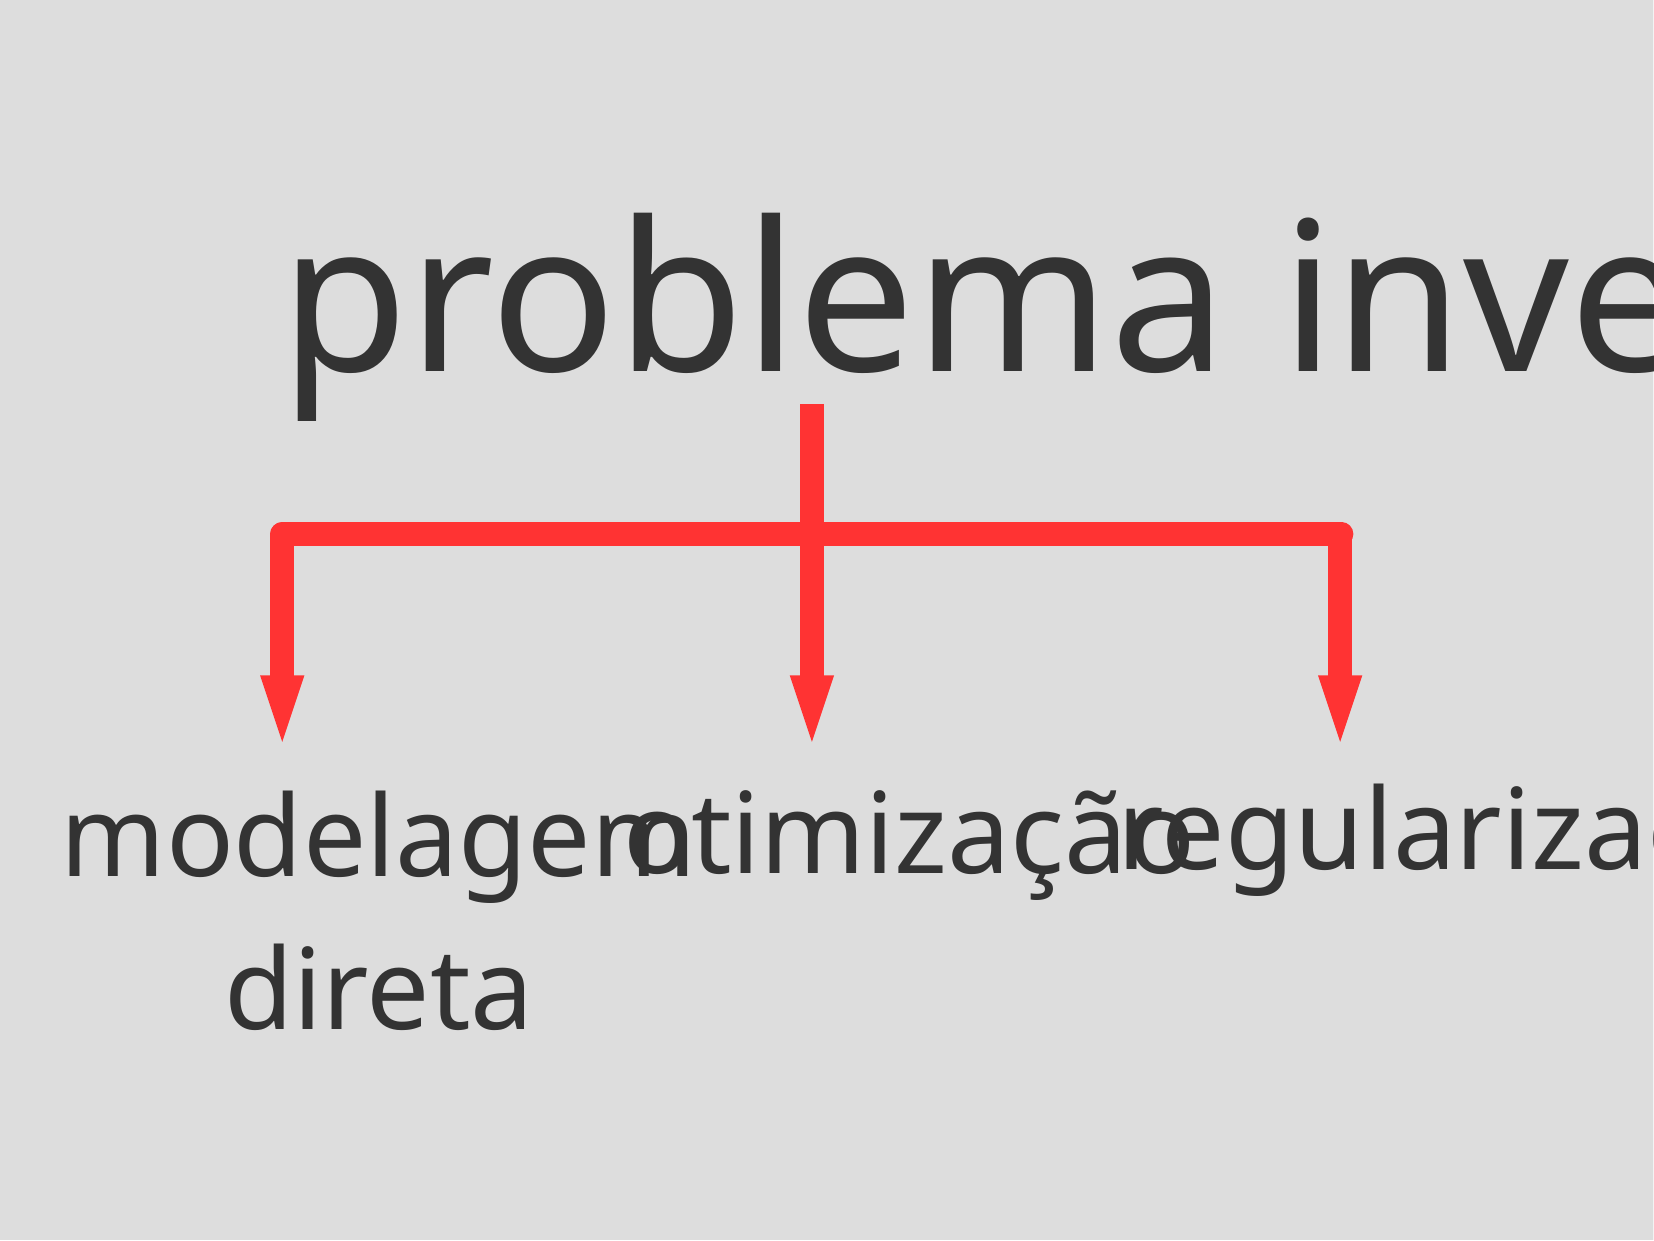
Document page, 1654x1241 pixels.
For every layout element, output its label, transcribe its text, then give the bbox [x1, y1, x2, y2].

text_box otimização [608, 745, 1027, 922]
text_box problema inverso [265, 141, 1379, 424]
text_box regularização [1103, 741, 1630, 1081]
text_box modelagem direta [46, 748, 506, 1087]
